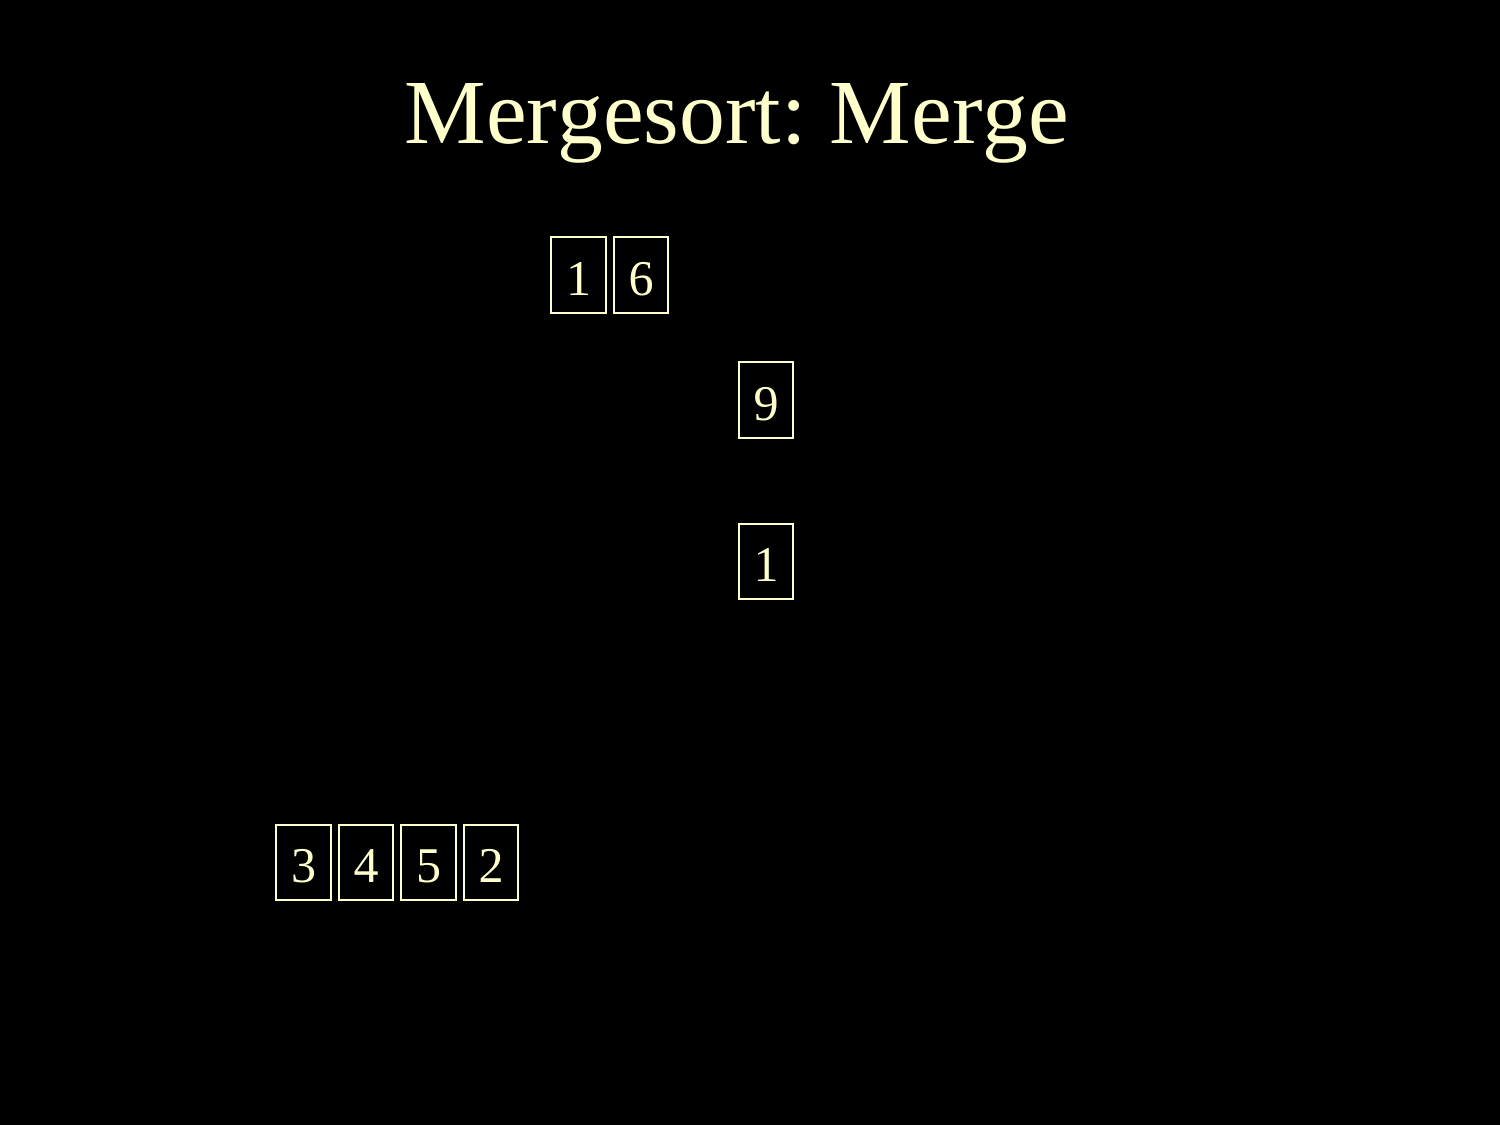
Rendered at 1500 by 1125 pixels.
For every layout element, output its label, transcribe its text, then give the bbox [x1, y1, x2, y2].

text_box 5 [401, 824, 456, 901]
text_box 1 [738, 523, 794, 600]
text_box 4 [338, 824, 394, 901]
title Mergesort: Merge [8, 50, 1467, 176]
text_box 1 [551, 237, 606, 313]
text_box 2 [463, 824, 519, 901]
text_box 9 [738, 362, 794, 438]
text_box 3 [276, 824, 331, 901]
text_box 6 [613, 237, 669, 313]
